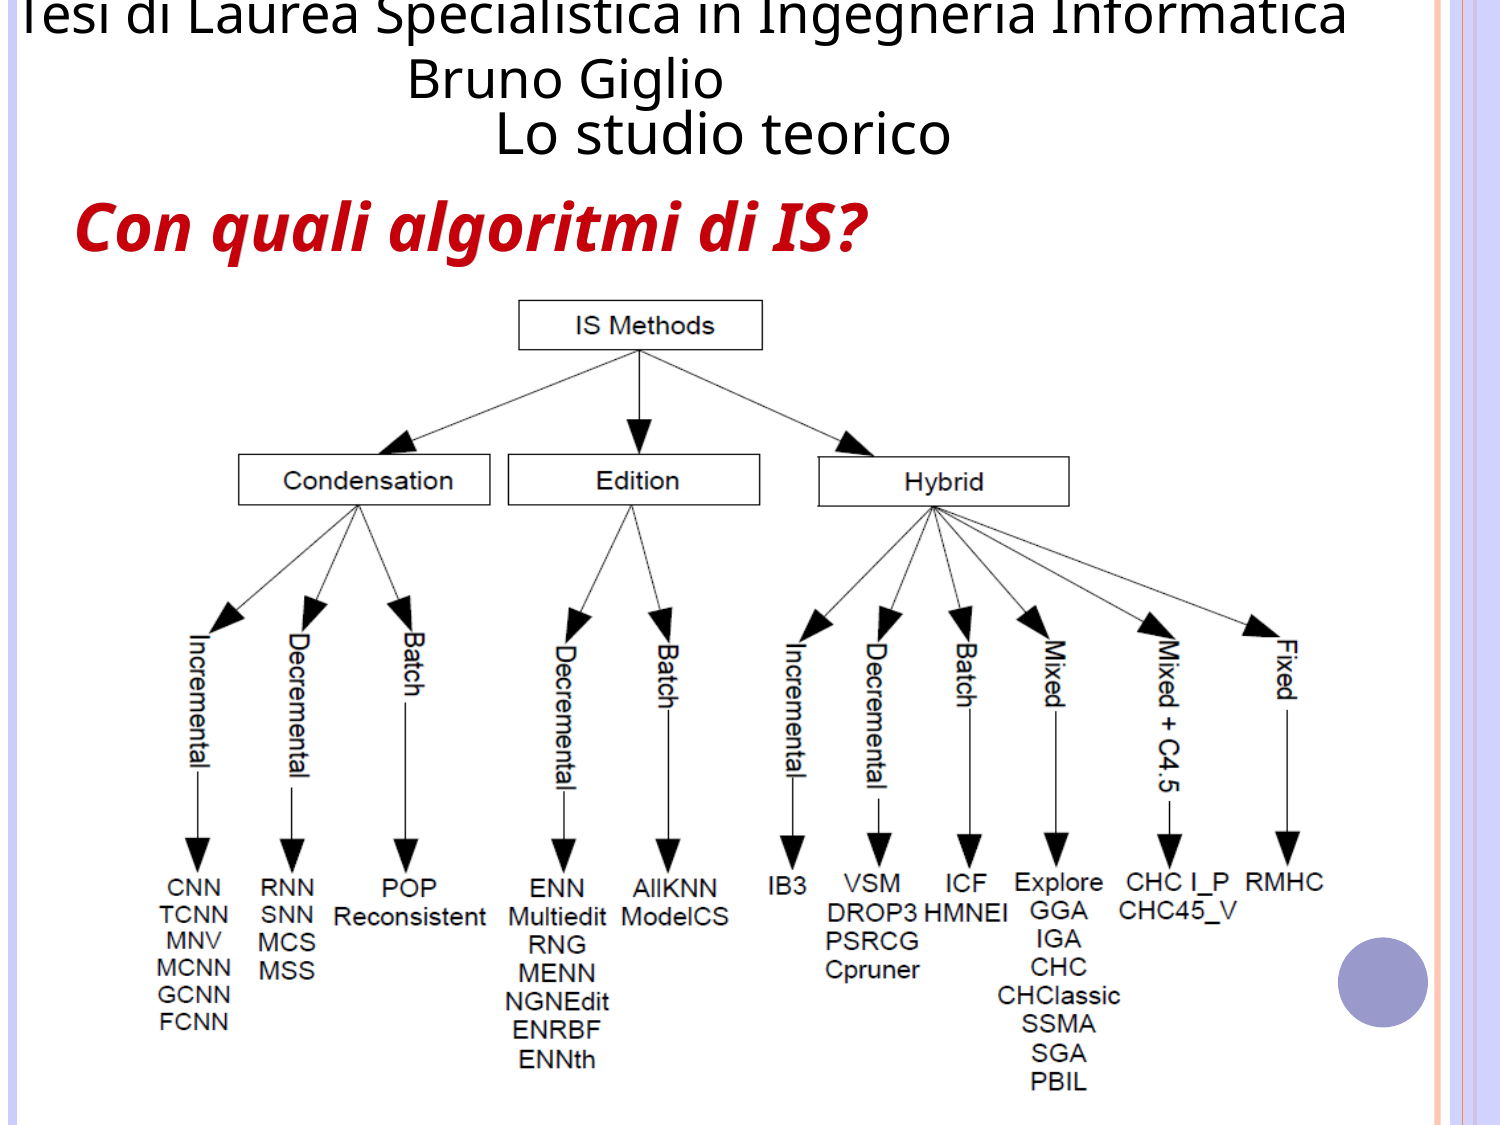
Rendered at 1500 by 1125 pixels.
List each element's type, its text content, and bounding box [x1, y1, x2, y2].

picture [147, 295, 1329, 1093]
title Tesi di Laurea Specialistica in Ingegneria Informatica Bruno Giglio [0, 0, 1477, 89]
text_box Lo studio teorico [29, 88, 1418, 266]
text_box Con quali algoritmi di IS? [59, 177, 1034, 296]
